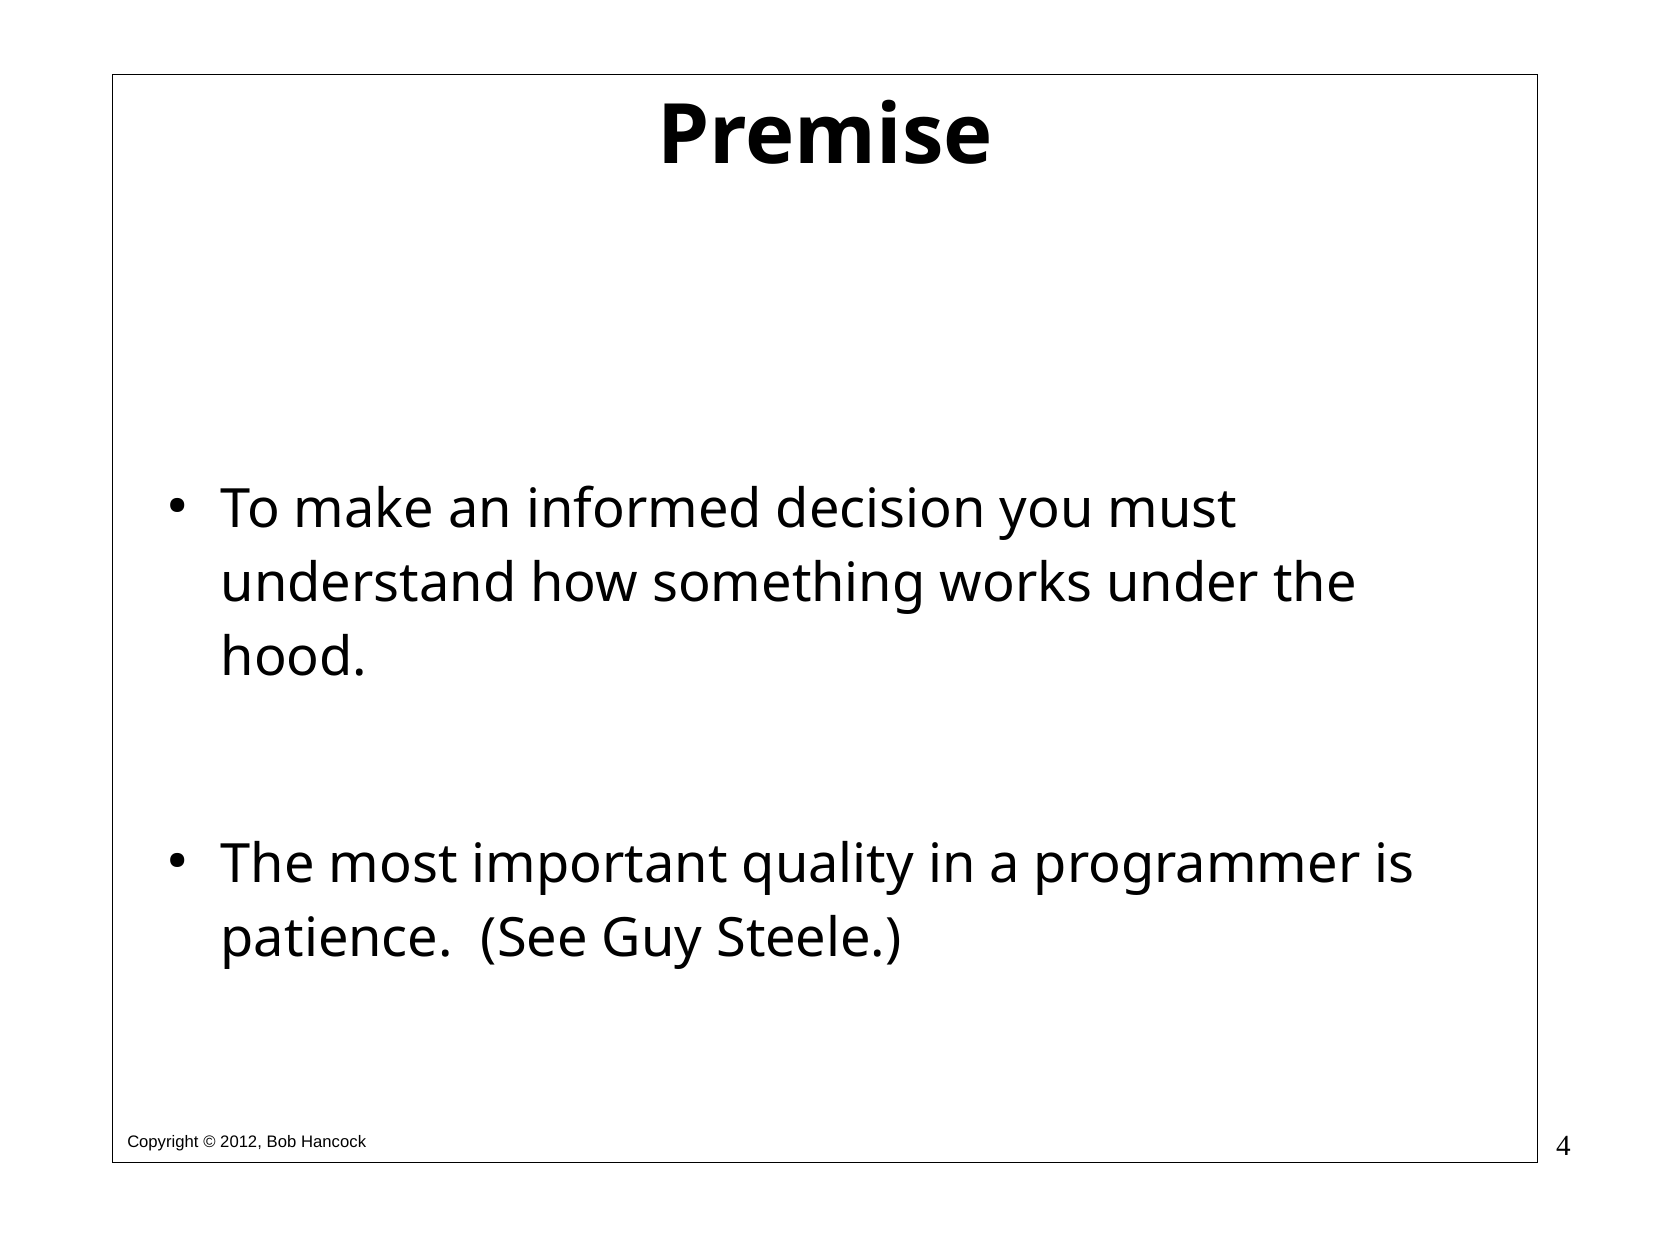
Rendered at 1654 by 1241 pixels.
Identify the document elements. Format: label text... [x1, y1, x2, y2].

text_box Copyright © 2012, Bob Hancock [112, 1125, 382, 1159]
title Premise [112, 75, 1538, 188]
list To make an informed decision you must understand how something works under the hood. The most important quality in a programmer is patience. (See Guy Steele.) [150, 262, 1501, 1126]
